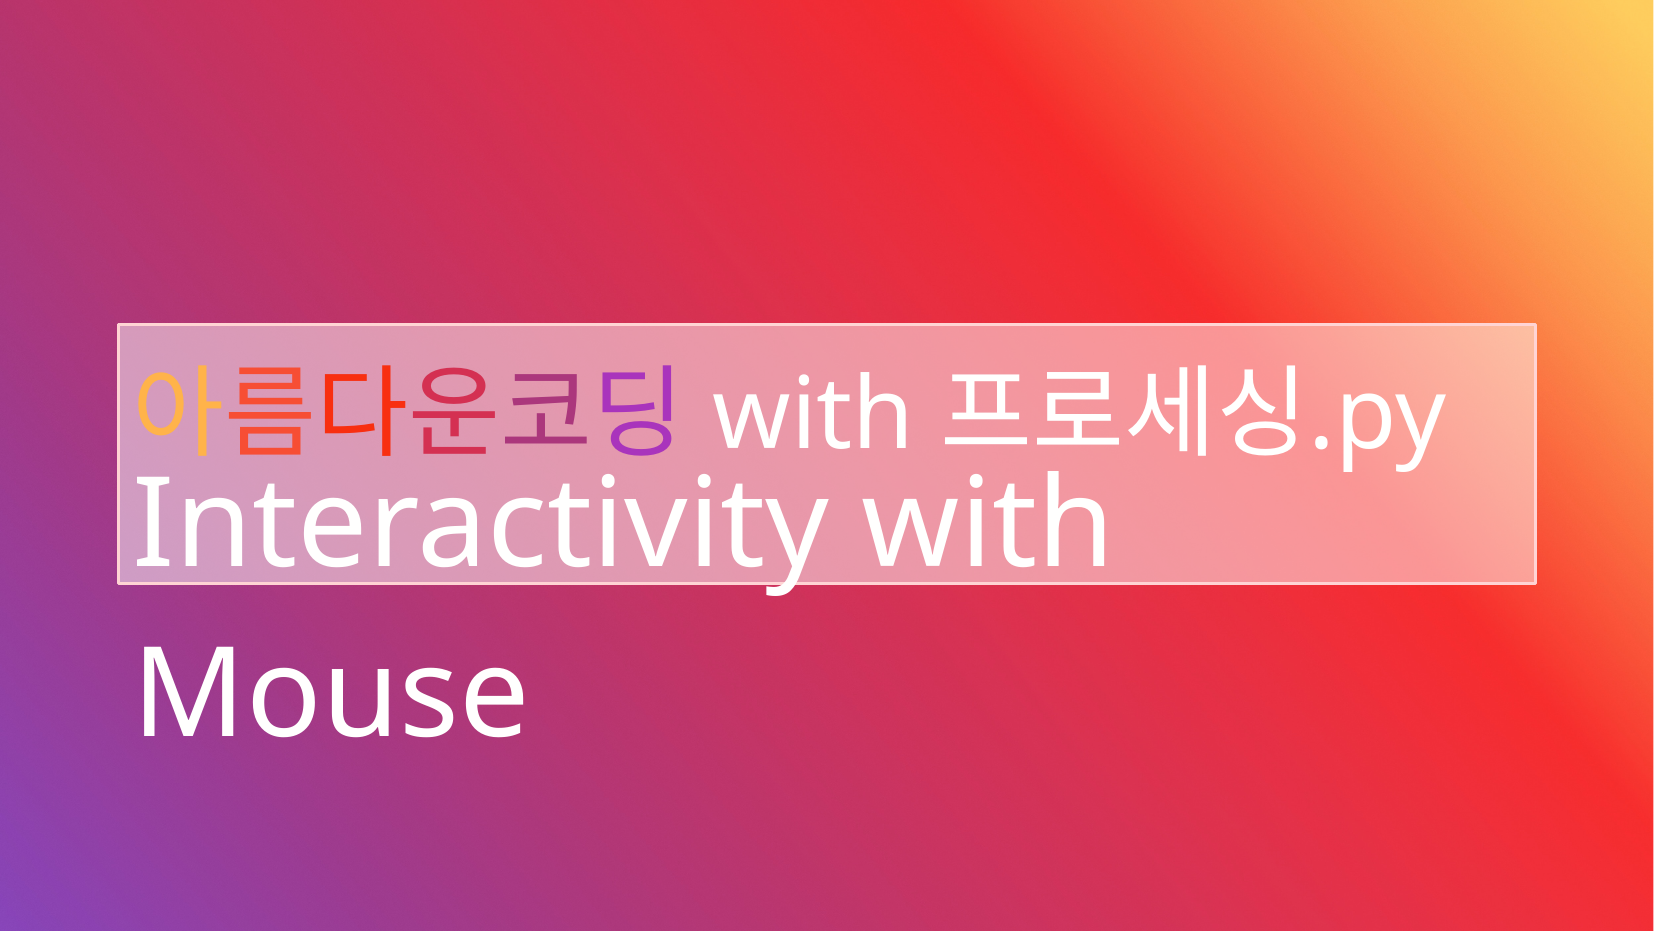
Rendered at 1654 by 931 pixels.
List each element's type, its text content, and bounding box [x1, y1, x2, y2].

text_box Interactivity with Mouse [118, 425, 1536, 584]
text_box 아름다운코딩 with 프로세싱.py [118, 584, 1536, 621]
text_box 아름다운코딩 with 프로세싱.py [118, 324, 1536, 425]
picture [0, 0, 1654, 931]
